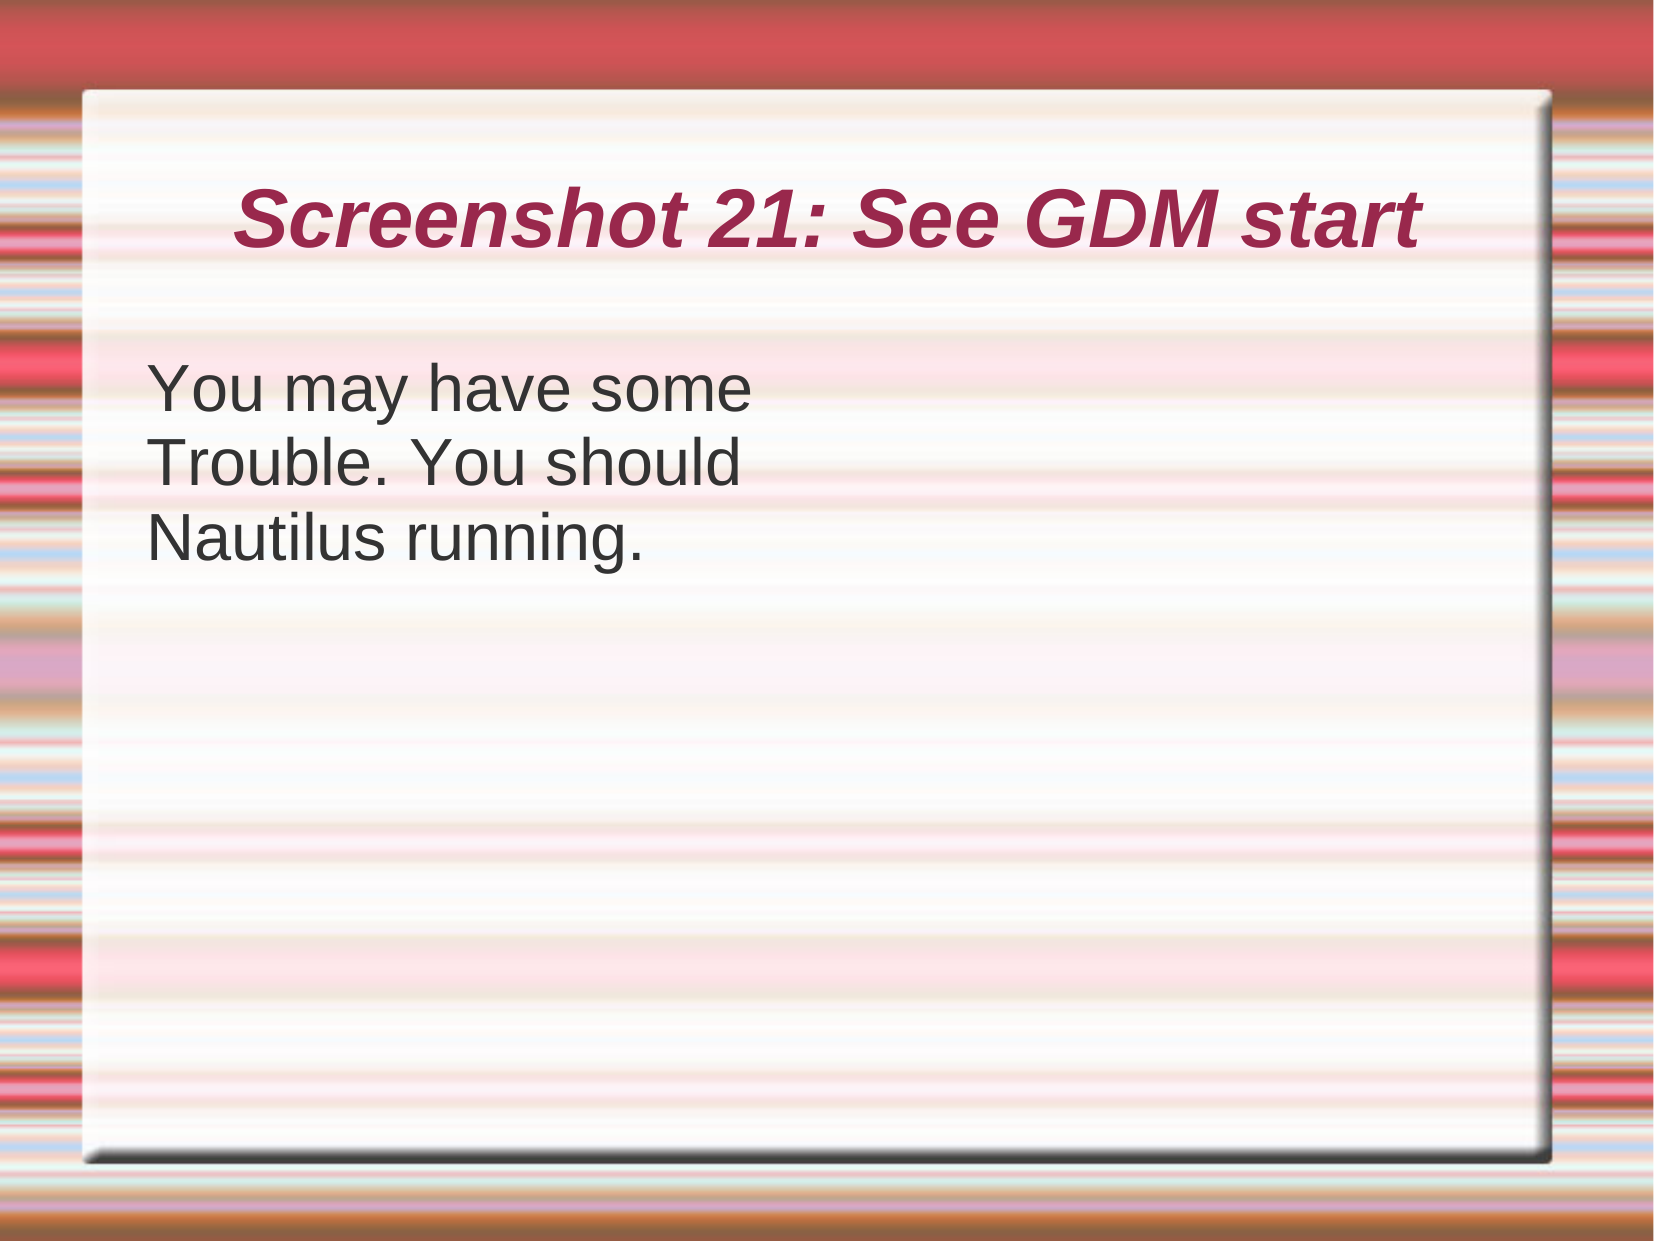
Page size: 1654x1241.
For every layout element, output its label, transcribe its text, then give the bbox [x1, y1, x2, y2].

title Screenshot 21: See GDM start [121, 114, 1534, 322]
list You may have some Trouble. You should Nautilus running. [134, 350, 857, 1133]
picture [0, 0, 1654, 1241]
